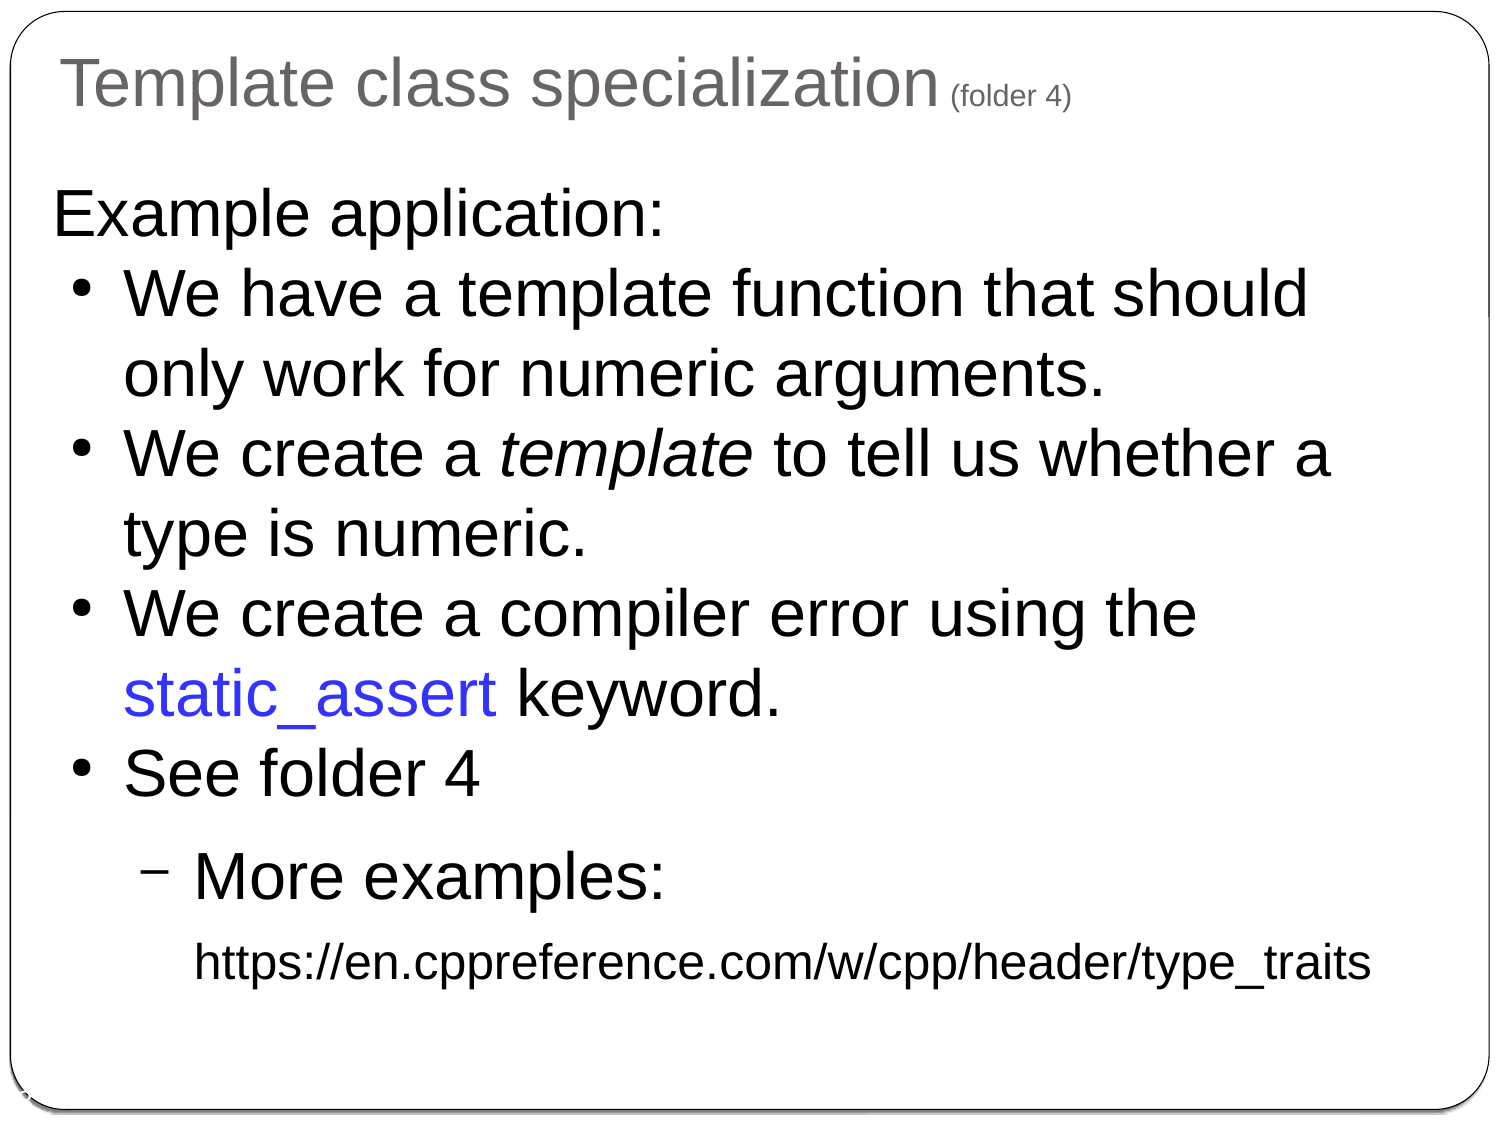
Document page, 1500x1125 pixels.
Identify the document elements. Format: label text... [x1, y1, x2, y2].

slide_number <number> [0, 1074, 50, 1125]
list Example application: We have a template function that should only work for numeric arguments. We create a template to tell us whether a type is numeric. We create a compiler error using the static_assert keyword. See folder 4 More examples: https://en.cppreference.com/w/cpp/header/type_traits [37, 162, 1463, 1088]
title Template class specialization (folder 4) [45, 29, 1445, 135]
